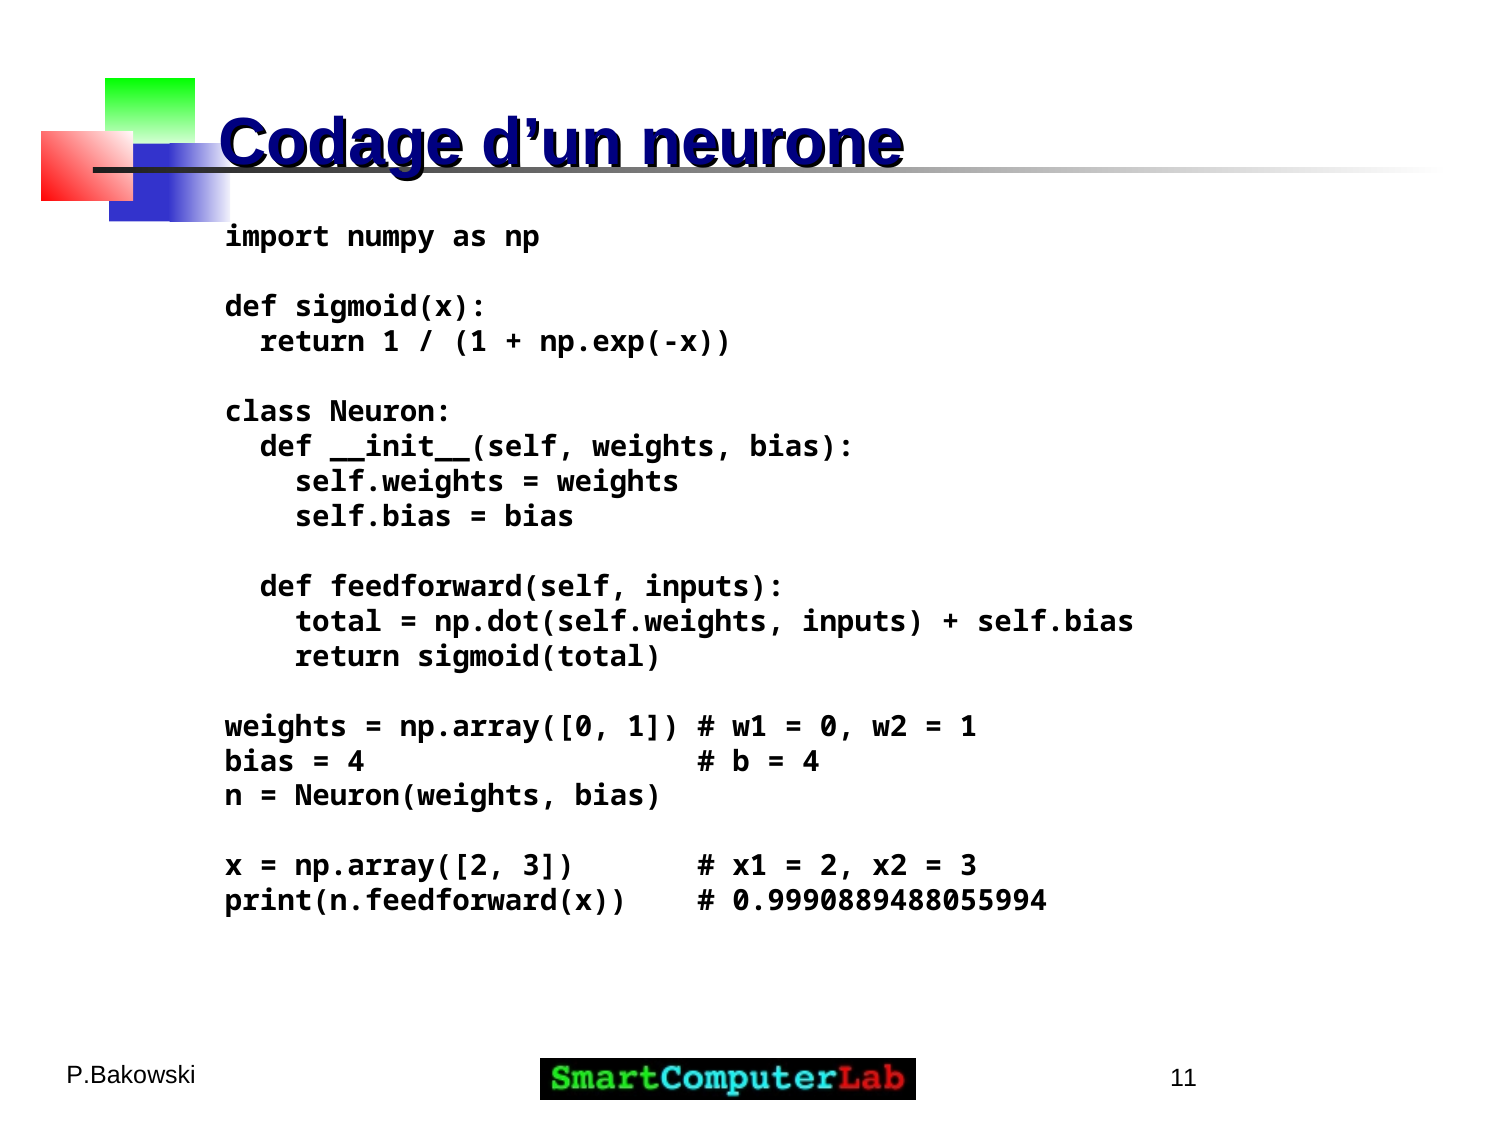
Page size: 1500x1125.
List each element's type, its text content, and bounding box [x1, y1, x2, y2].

picture [540, 1058, 916, 1100]
text_box import numpy as np def sigmoid(x): return 1 / (1 + np.exp(-x)) class Neuron: def __init__(self, weights, bias): self.weights = weights self.bias = bias def feedforward(self, inputs): total = np.dot(self.weights, inputs) + self.bias return sigmoid(total) weights = np.array([0, 1]) # w1 = 0, w2 = 1 bias = 4 # b = 4 n = Neuron(weights, bias) x = np.array([2, 3]) # x1 = 2, x2 = 3 print(n.feedforward(x)) # 0.9990889488055994 [210, 210, 1456, 961]
title Codage d’un neurone [203, 90, 1456, 186]
